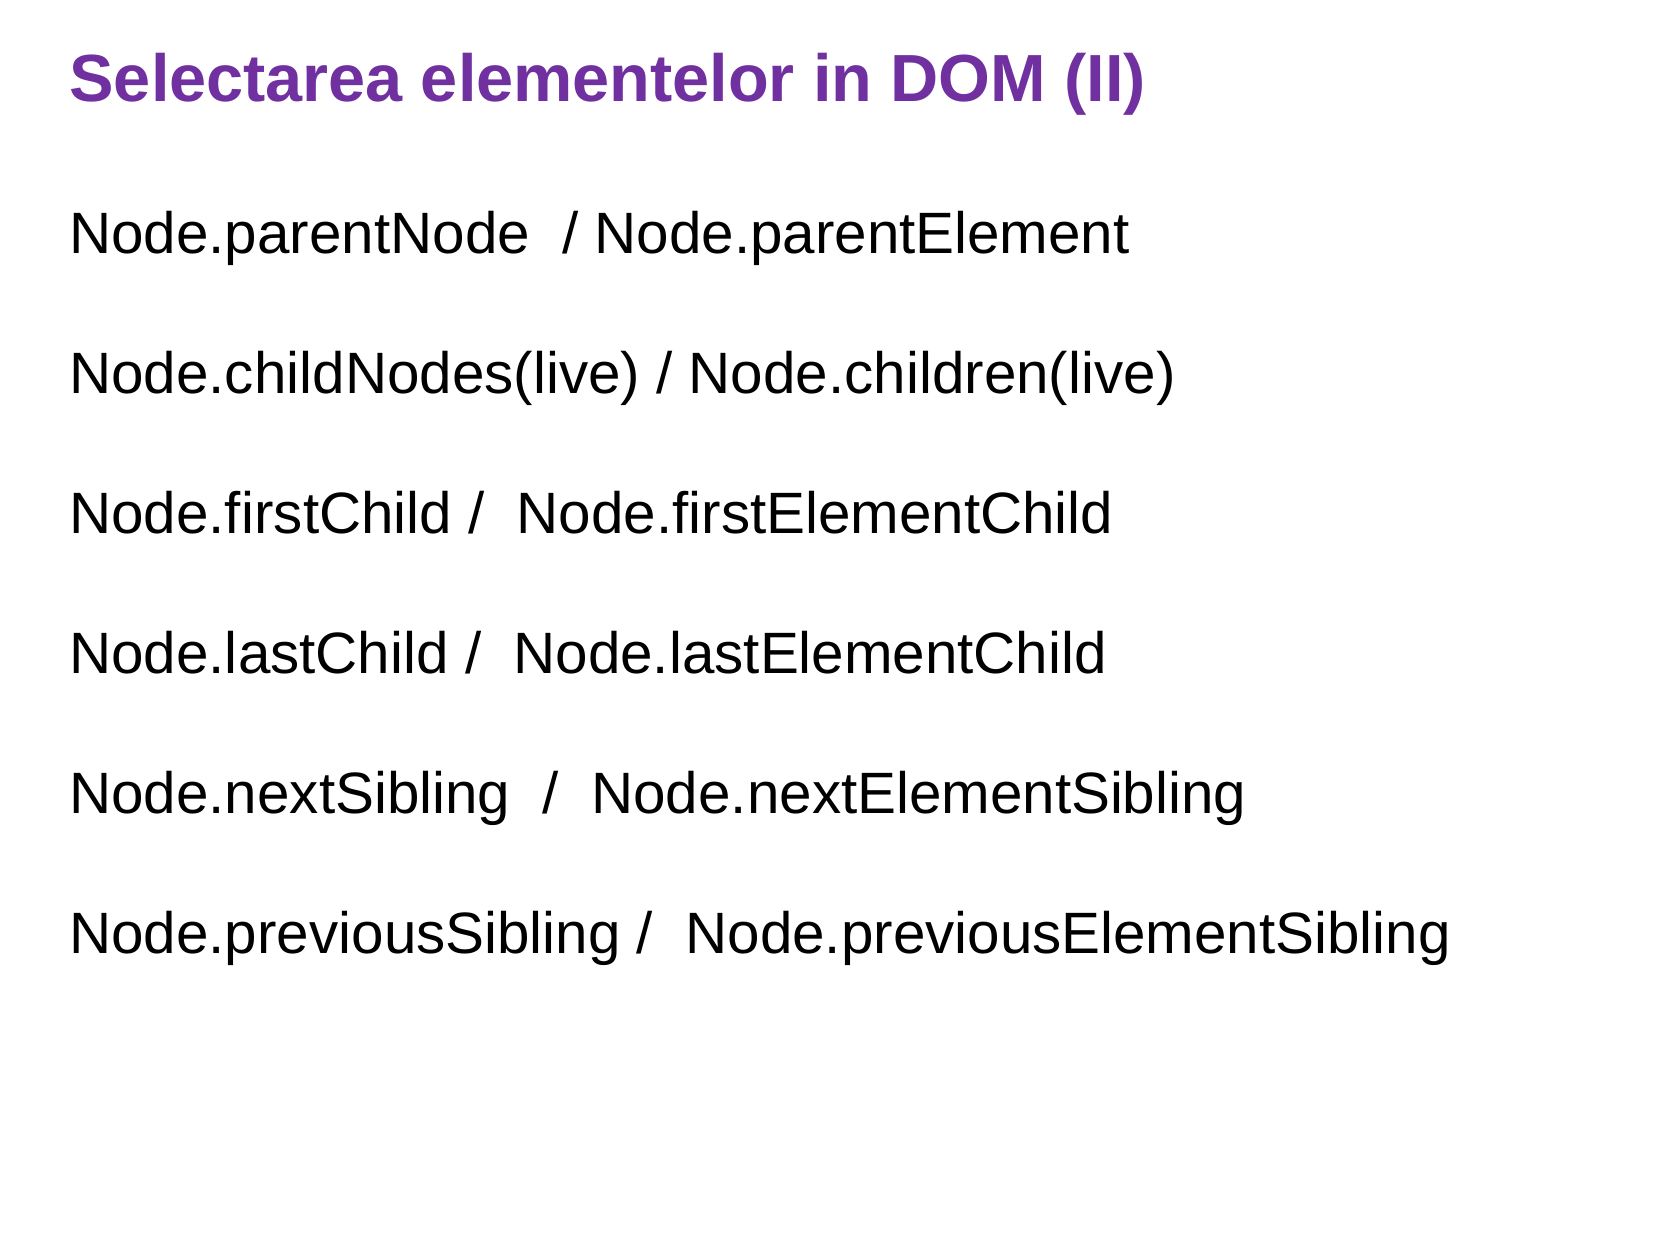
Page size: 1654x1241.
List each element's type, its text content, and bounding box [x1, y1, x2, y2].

text_box Selectarea elementelor in DOM (II) Node.parentNode / Node.parentElement Node.childNodes(live) / Node.children(live) Node.firstChild / Node.firstElementChild Node.lastChild / Node.lastElementChild Node.nextSibling / Node.nextElementSibling Node.previousSibling / Node.previousElementSibling [54, 27, 1575, 1241]
